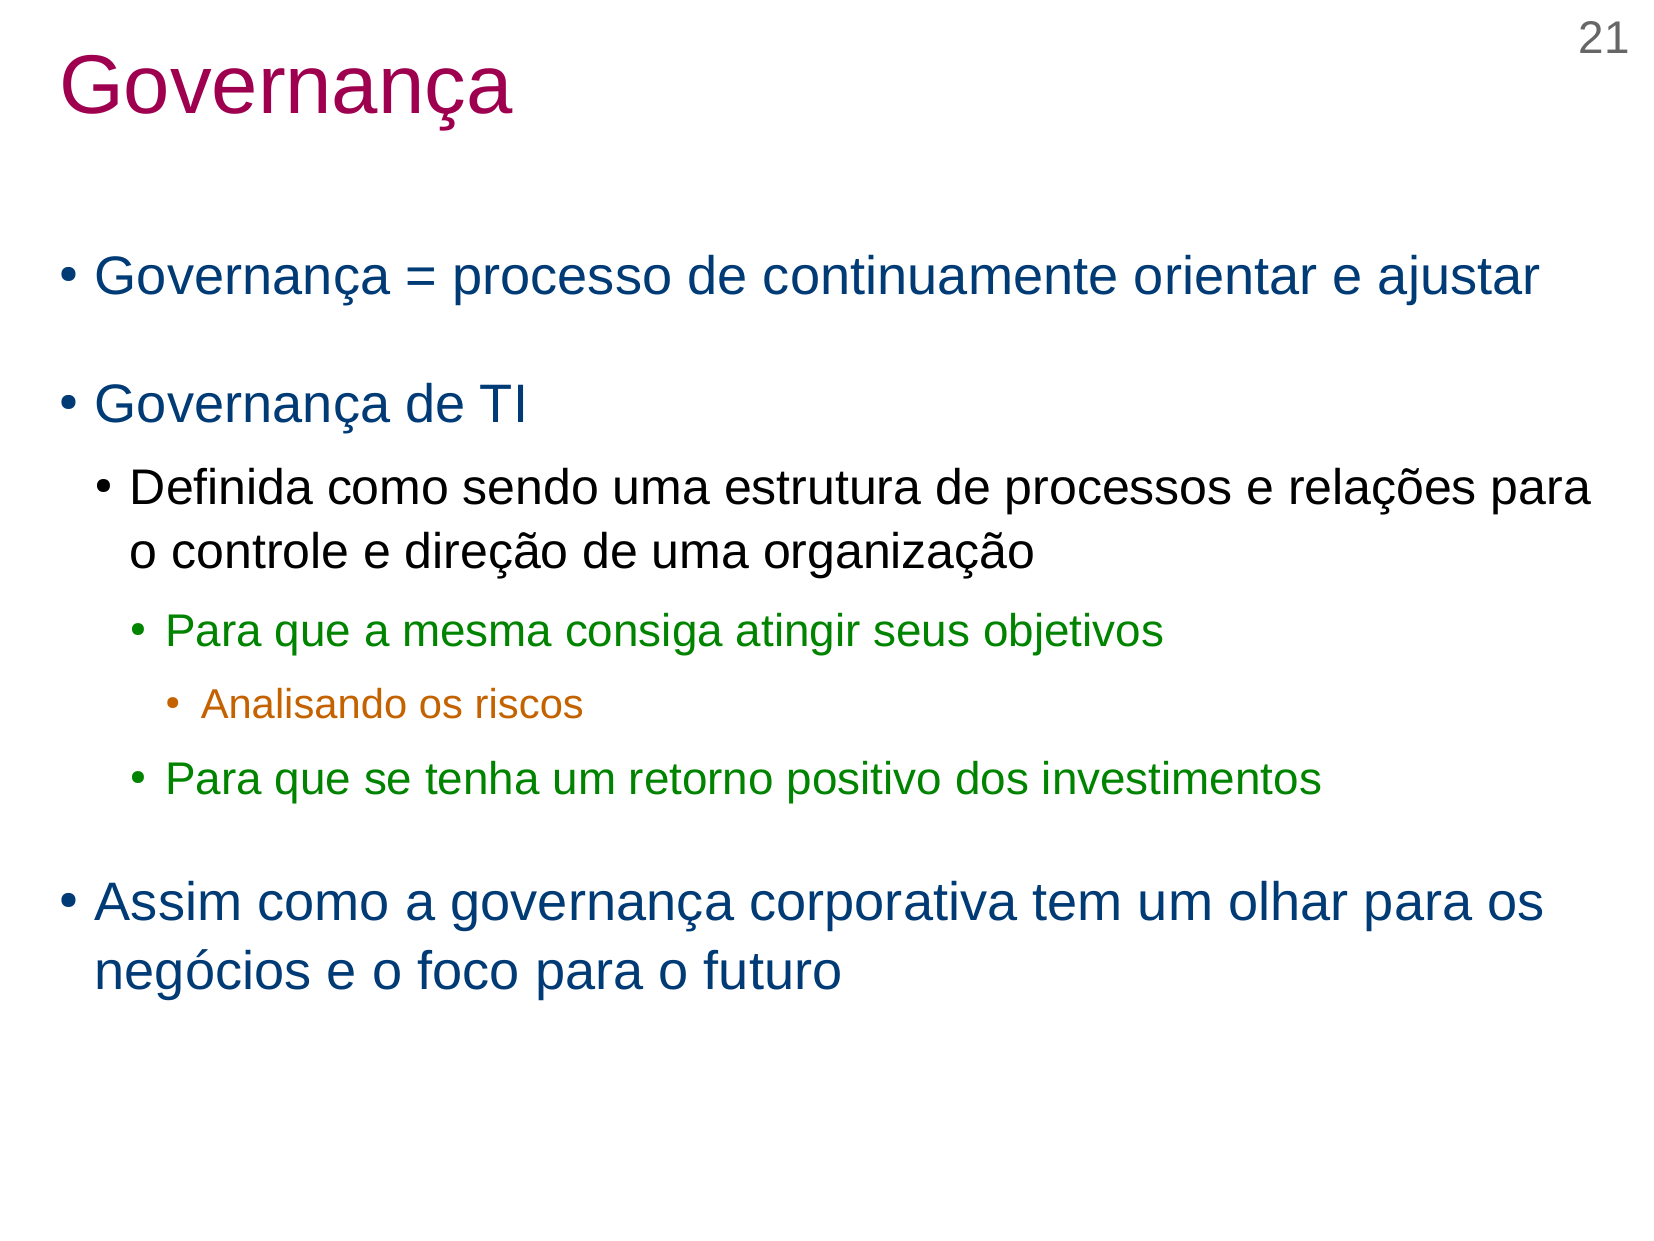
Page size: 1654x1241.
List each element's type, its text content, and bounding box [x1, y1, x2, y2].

list Governança = processo de continuamente orientar e ajustar Governança de TI Definida como sendo uma estrutura de processos e relações para o controle e direção de uma organização Para que a mesma consiga atingir seus objetivos Analisando os riscos Para que se tenha um retorno positivo dos investimentos Assim como a governança corporativa tem um olhar para os negócios e o foco para o futuro [59, 236, 1595, 1211]
title Governança [59, 29, 1595, 148]
